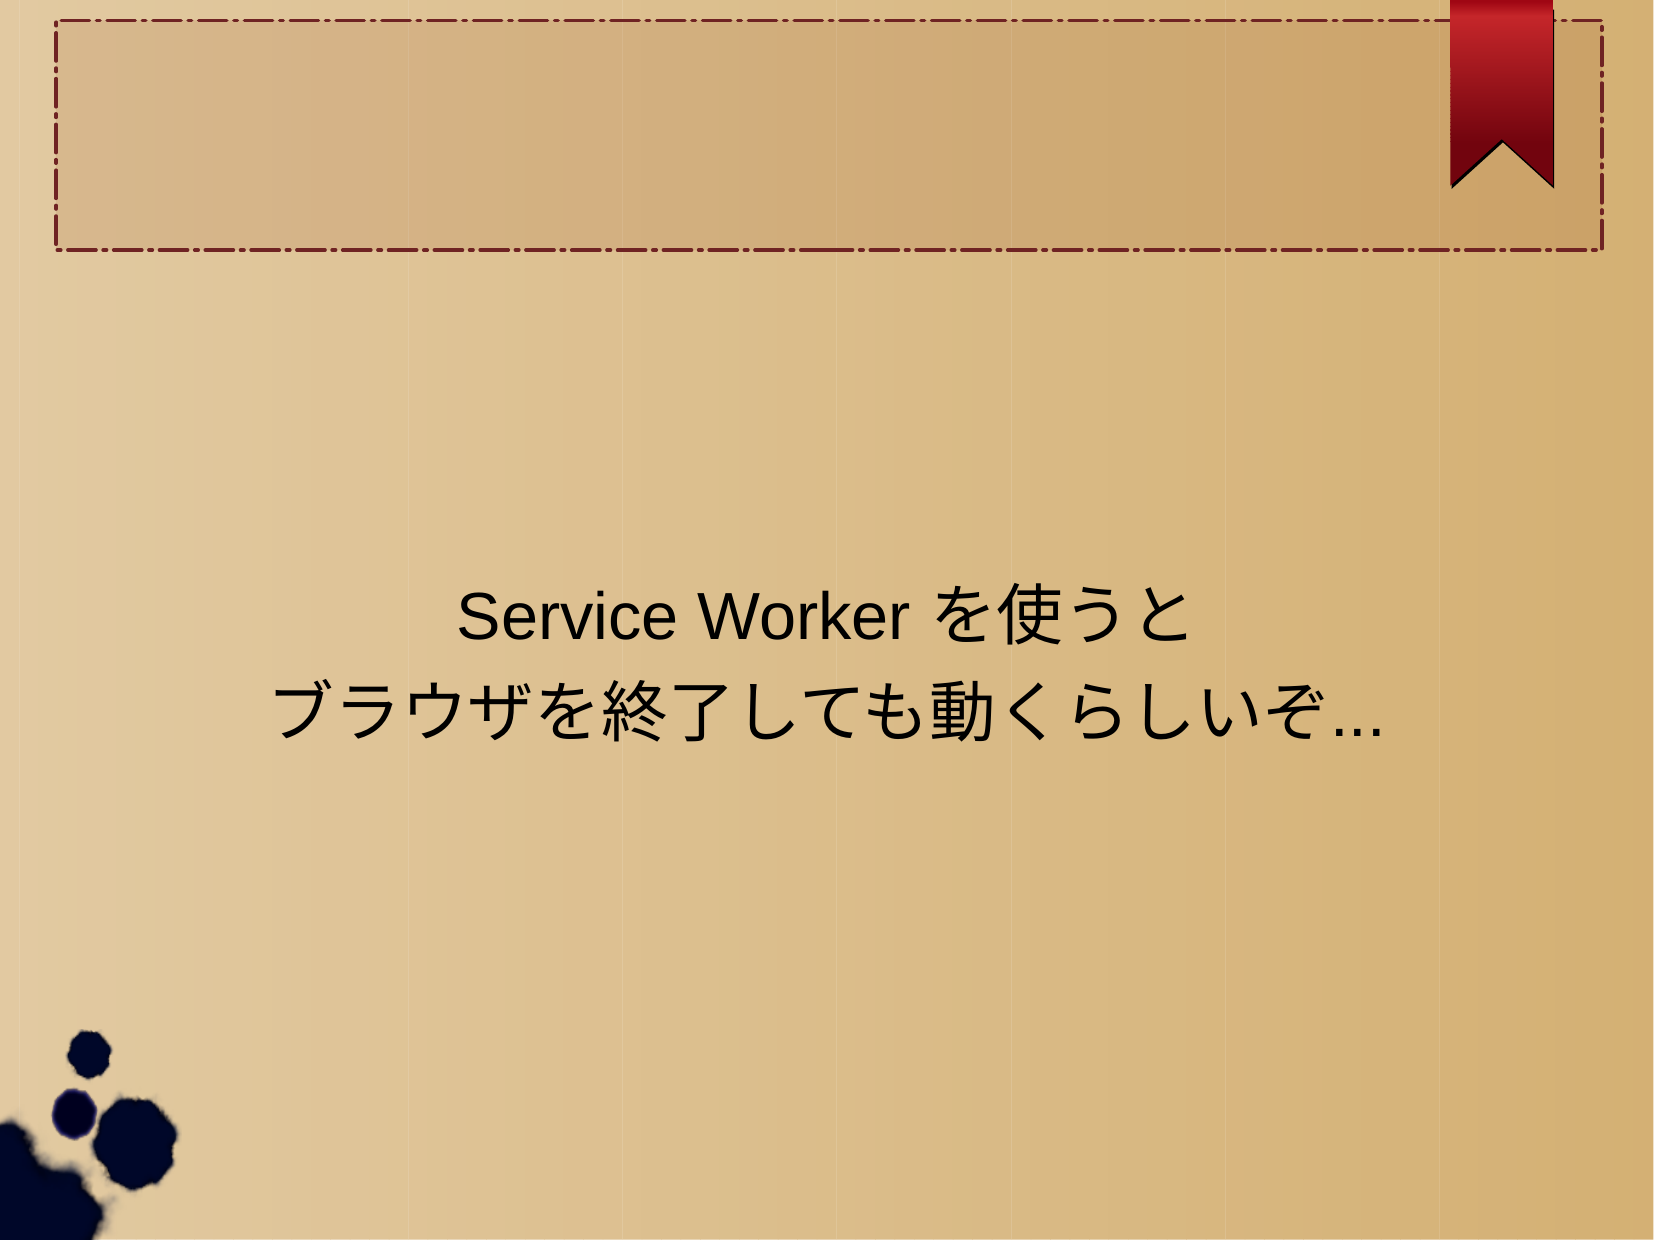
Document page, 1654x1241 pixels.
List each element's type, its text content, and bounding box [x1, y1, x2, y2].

subtitle Service Worker を使うと ブラウザを終了しても動くらしいぞ... [82, 299, 1571, 1019]
